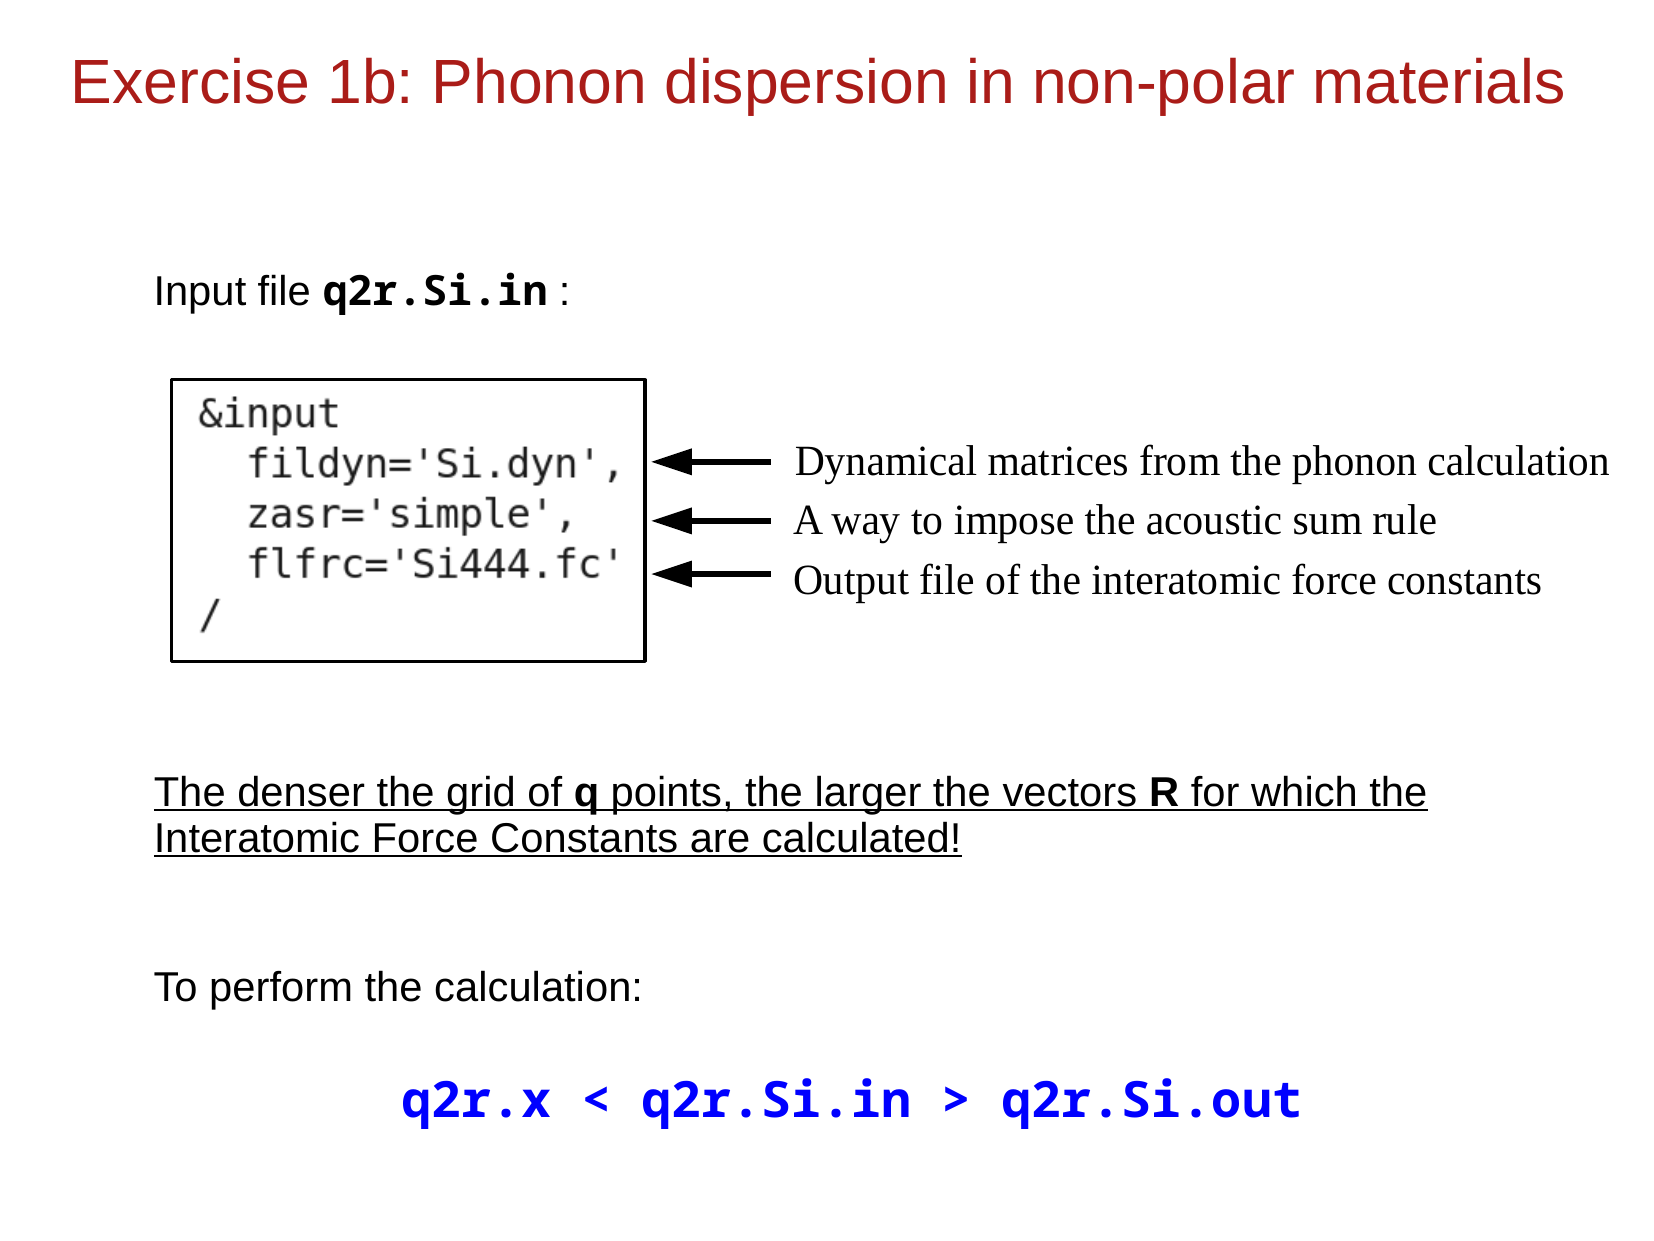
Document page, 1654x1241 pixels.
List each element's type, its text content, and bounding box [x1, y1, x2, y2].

picture [647, 379, 652, 651]
title Exercise 1b: Phonon dispersion in non-polar materials [45, 0, 1572, 186]
list The denser the grid of q points, the larger the vectors R for which the Interatomic Force Constants are calculated! [82, 768, 1571, 898]
picture [186, 381, 643, 651]
list To perform the calculation: [82, 963, 1571, 1034]
list Input file q2r.Si.in : [82, 260, 1571, 331]
chart [673, 372, 1619, 739]
list q2r.x < q2r.Si.in > q2r.Si.out [330, 1063, 1316, 1186]
